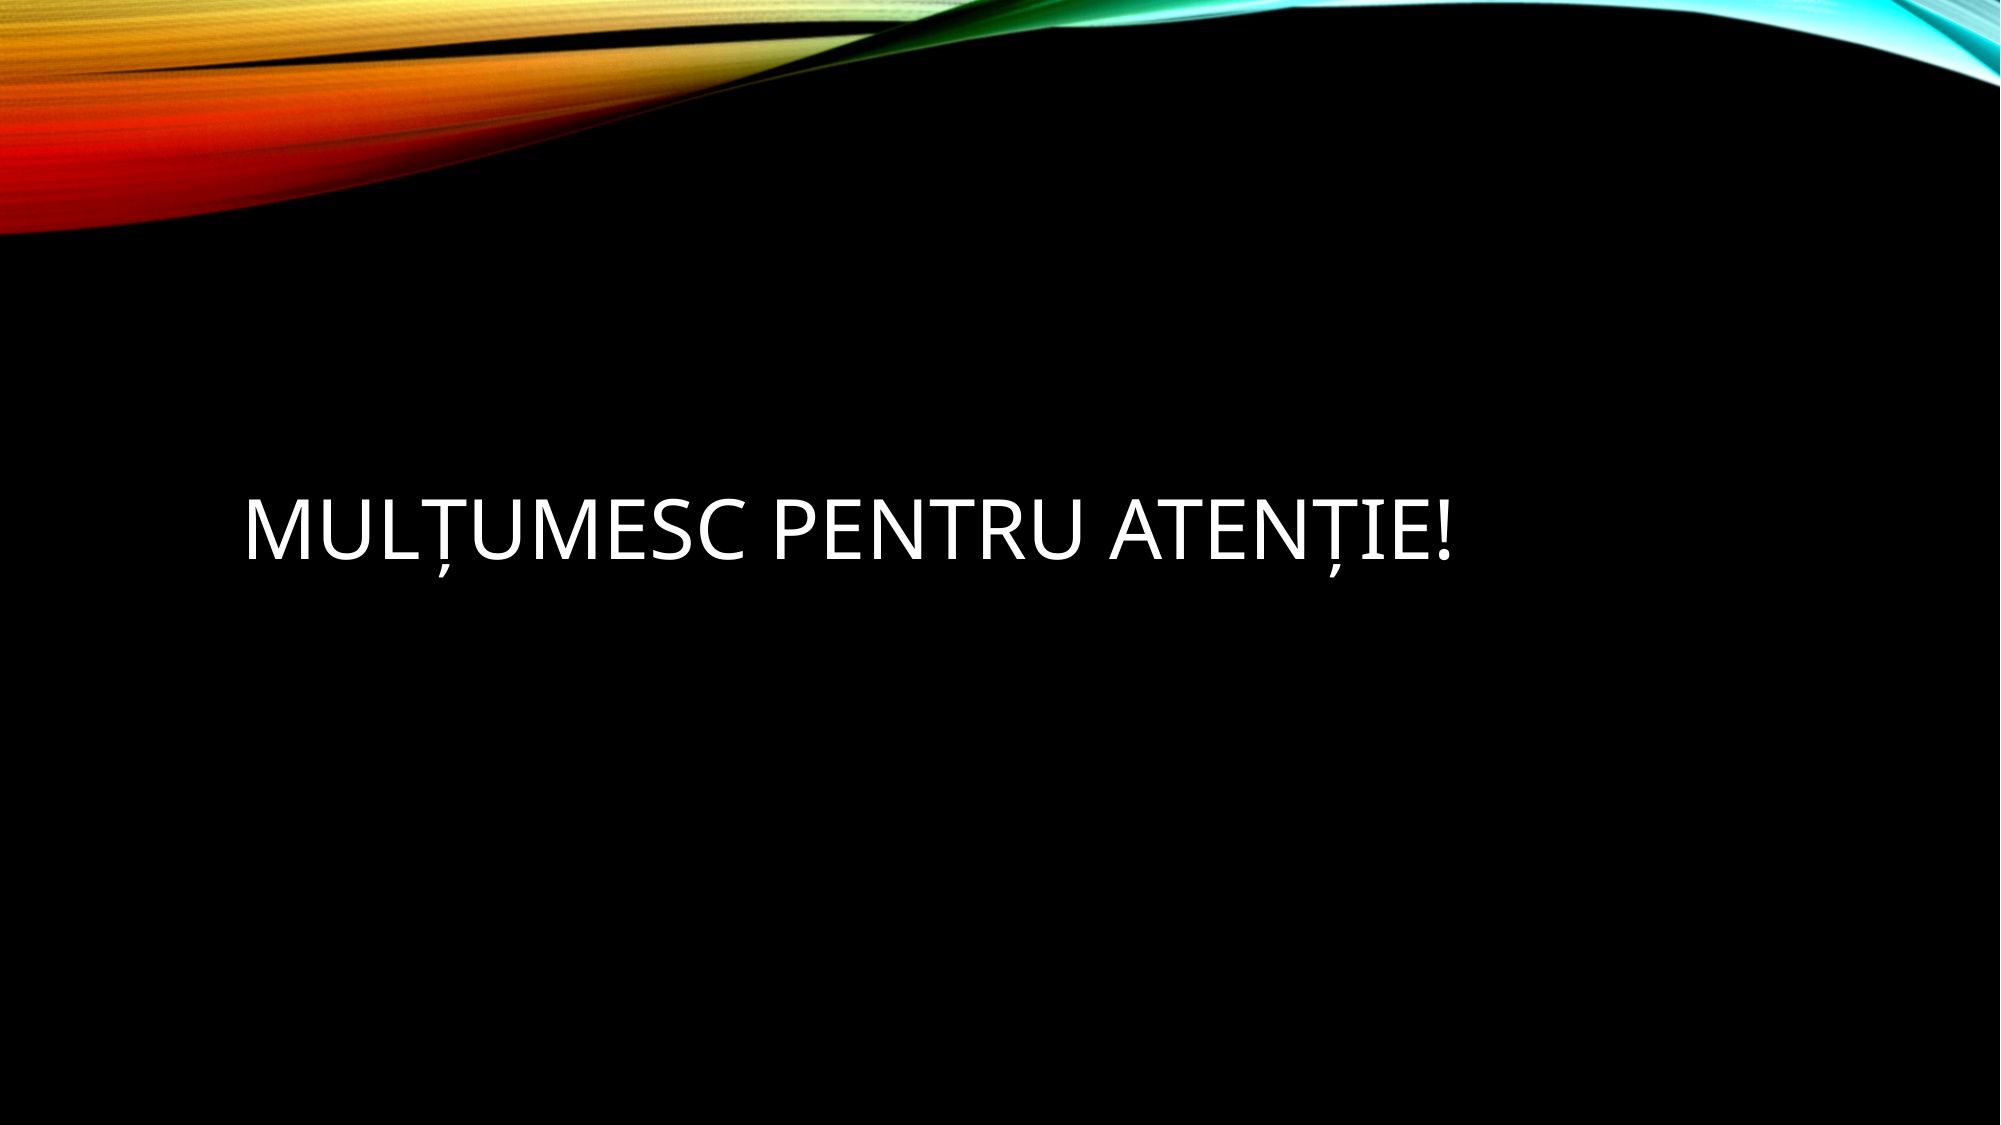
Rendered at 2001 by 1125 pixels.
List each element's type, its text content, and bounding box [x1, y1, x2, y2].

title Mulțumesc pentru atenție! [226, 426, 1639, 639]
